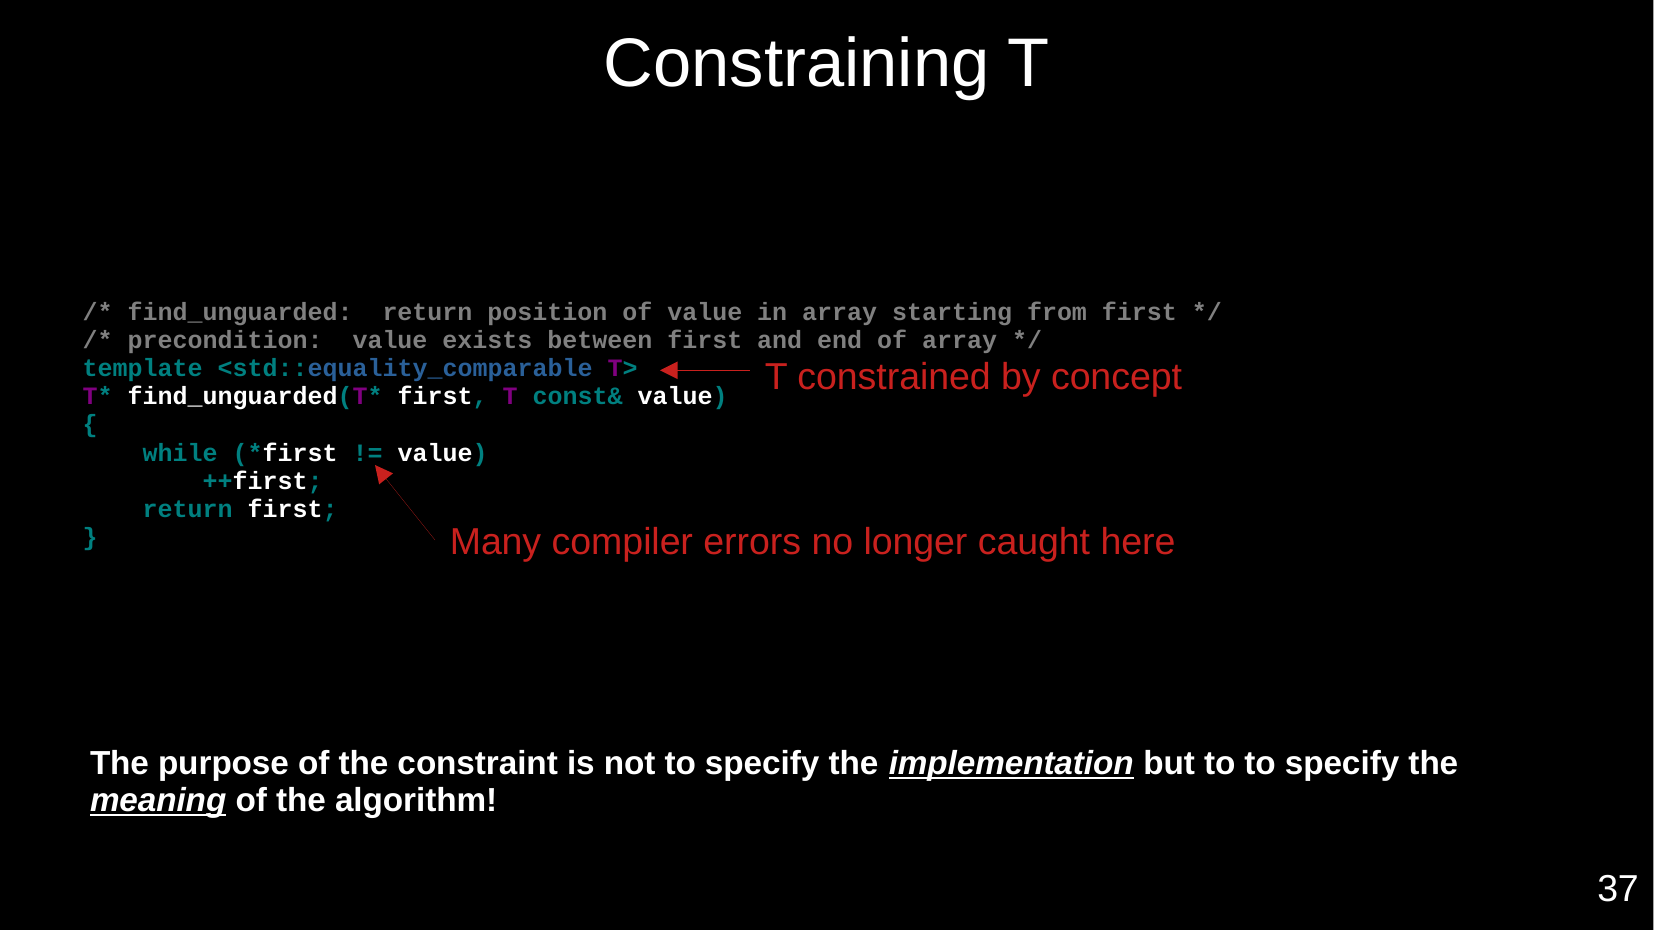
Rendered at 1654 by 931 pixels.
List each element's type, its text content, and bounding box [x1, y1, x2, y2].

text_box <number> [1024, 860, 1654, 931]
text_box T constrained by concept [750, 348, 1276, 406]
title Constraining T [82, 4, 1571, 121]
text_box Many compiler errors no longer caught here [435, 513, 1201, 571]
subtitle /* find_unguarded: return position of value in array starting from first */ /* precondition: value exists between first and end of array */ template <std::equality_comparable T> T* find_unguarded(T* first, T const& value) { while (*first != value) ++first; return first; } [82, 132, 1571, 889]
text_box The purpose of the constraint is not to specify the implementation but to to specify the meaning of the algorithm! [90, 744, 1579, 849]
